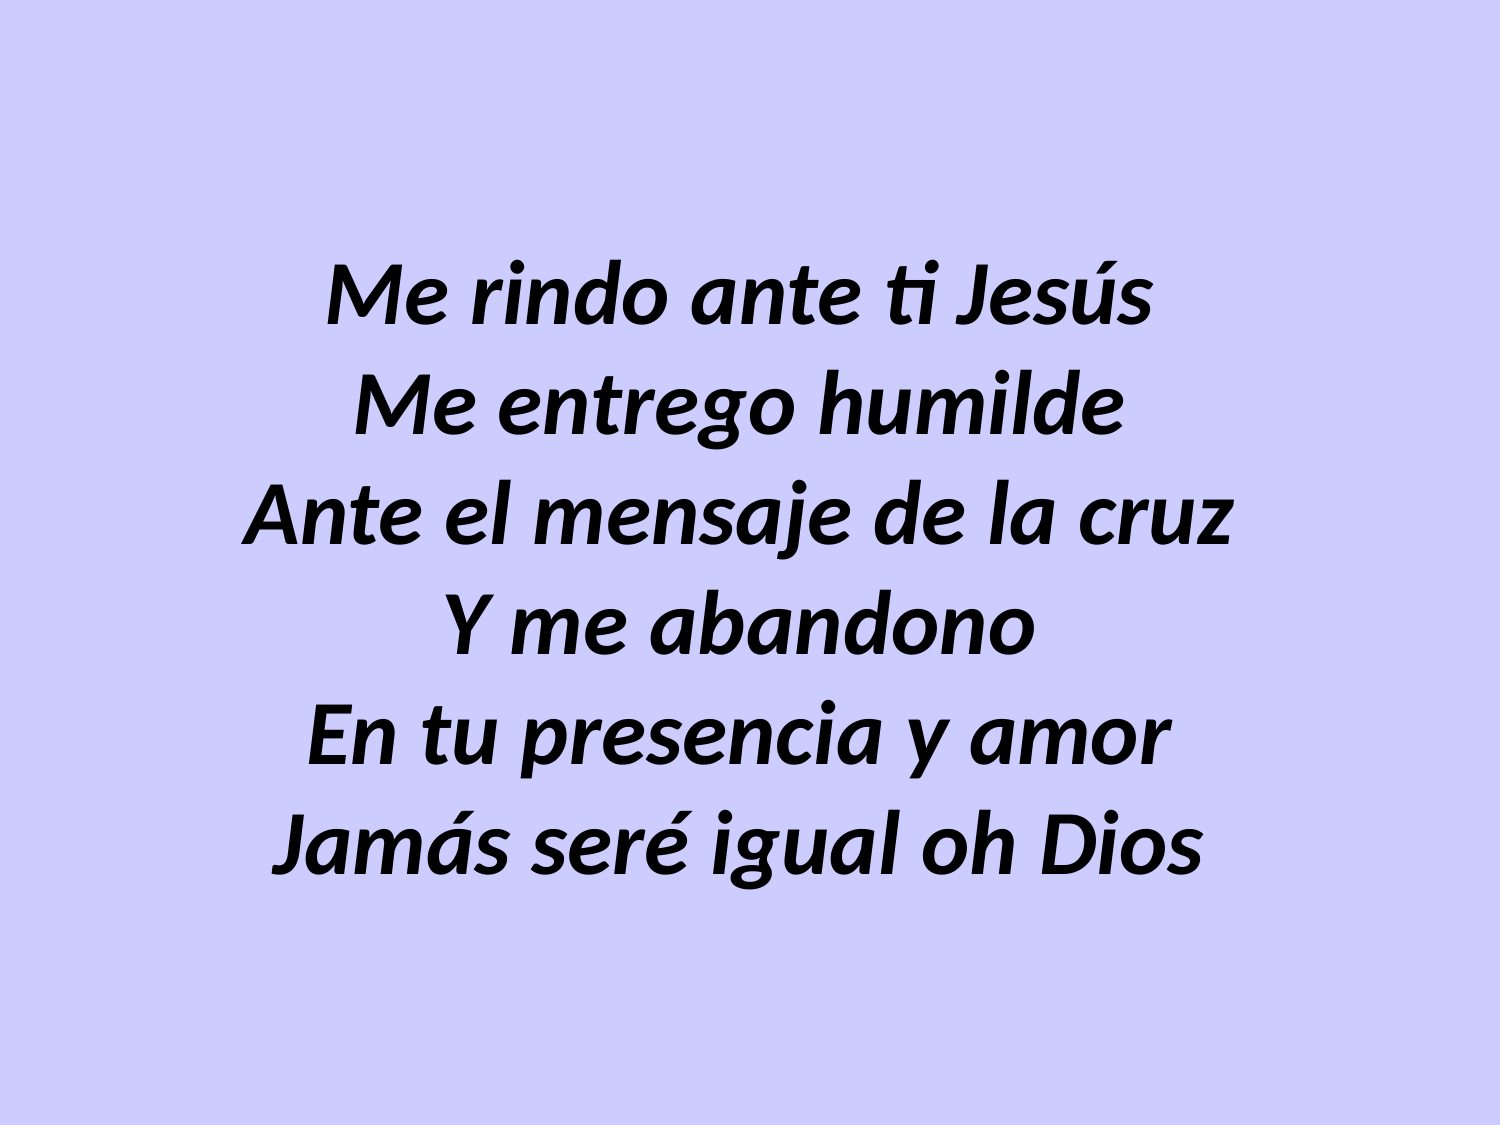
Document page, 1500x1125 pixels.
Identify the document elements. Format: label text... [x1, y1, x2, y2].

title Me rindo ante ti Jesús Me entrego humilde Ante el mensaje de la cruz Y me abandono En tu presencia y amor Jamás seré igual oh Dios [75, 468, 1426, 657]
